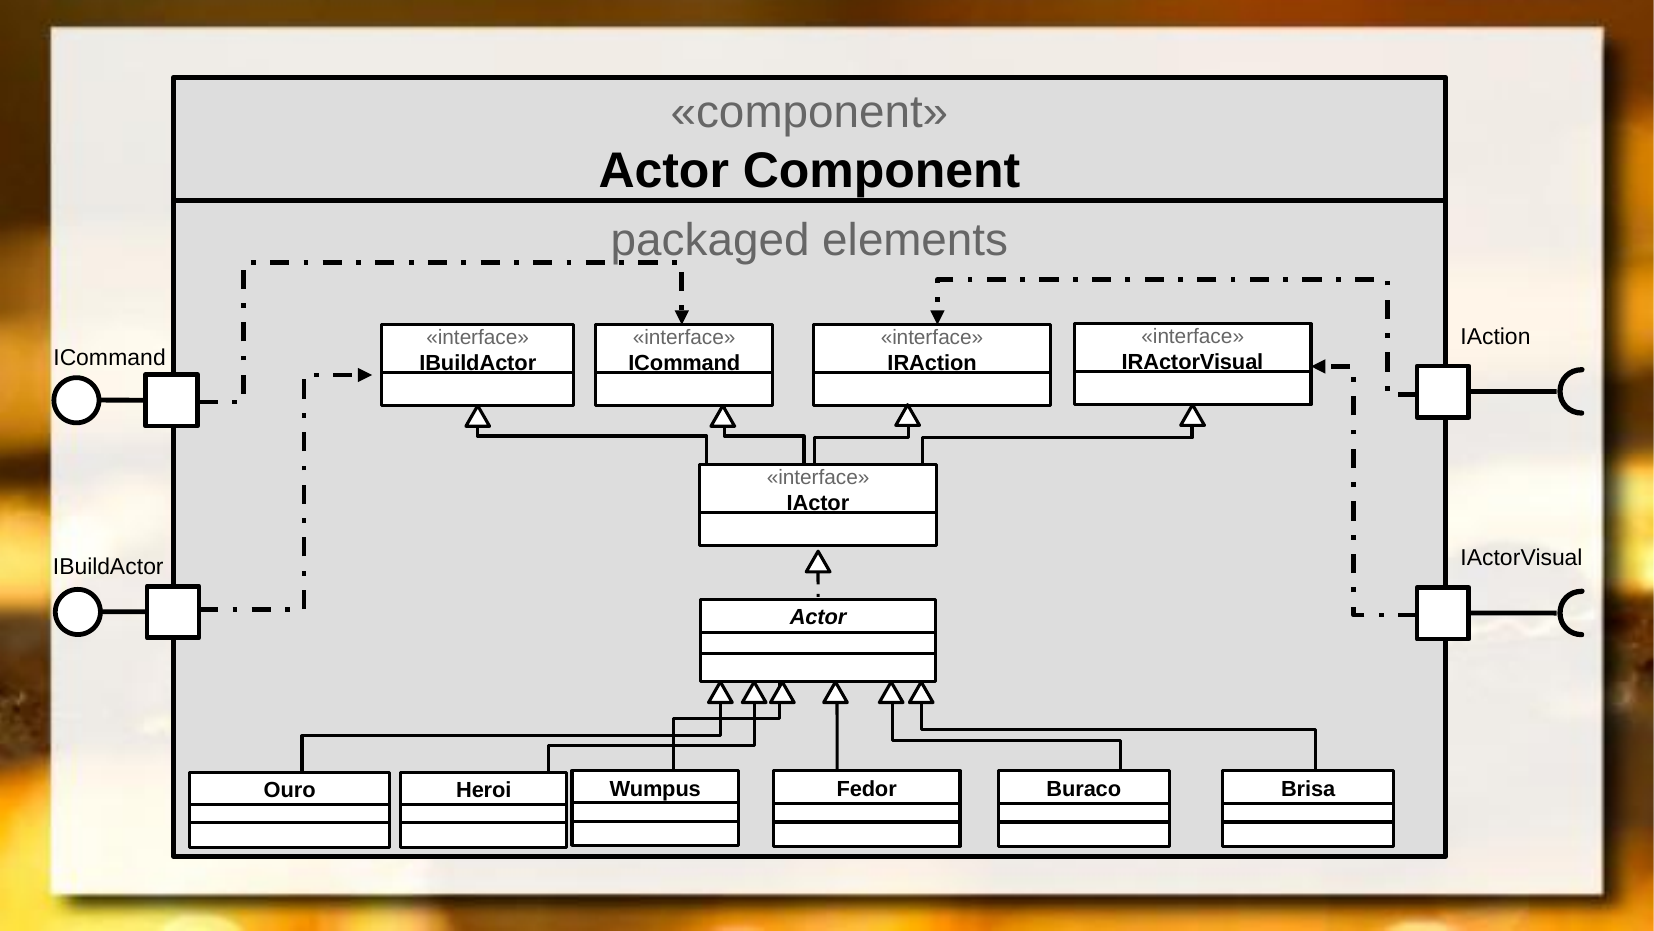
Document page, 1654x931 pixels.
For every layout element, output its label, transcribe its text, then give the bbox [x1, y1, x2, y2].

text_box [381, 372, 574, 427]
text_box ICommand [38, 335, 199, 378]
text_box «component» Actor Component [173, 77, 1446, 200]
text_box «interface» IBuildActor [381, 324, 574, 372]
text_box «interface» IRAction [813, 324, 1051, 372]
text_box Brisa [1222, 770, 1394, 803]
text_box [55, 589, 101, 635]
text_box [813, 372, 1051, 426]
text_box [147, 586, 199, 638]
text_box [1559, 369, 1583, 414]
text_box [189, 804, 390, 848]
text_box [1559, 591, 1583, 635]
text_box Ouro [189, 772, 390, 804]
text_box [1417, 366, 1469, 418]
text_box packaged elements [173, 200, 1446, 857]
text_box [595, 372, 773, 427]
text_box [145, 378, 198, 427]
text_box [53, 378, 99, 423]
text_box [806, 551, 830, 572]
text_box [998, 803, 1170, 847]
text_box «interface» IActor [699, 464, 937, 512]
text_box Actor [700, 599, 936, 632]
text_box «interface» IRActorVisual [1074, 323, 1311, 371]
text_box [1074, 371, 1311, 426]
text_box Buraco [998, 770, 1170, 803]
text_box [699, 512, 937, 546]
text_box [571, 802, 739, 846]
text_box [400, 804, 567, 848]
text_box [1417, 587, 1469, 640]
text_box IAction [1445, 313, 1566, 356]
text_box [773, 803, 961, 847]
text_box IActorVisual [1445, 535, 1615, 577]
text_box [1222, 803, 1394, 847]
text_box IBuildActor [38, 543, 212, 586]
text_box Heroi [400, 772, 567, 804]
picture [0, 0, 1654, 931]
text_box Fedor [773, 770, 961, 803]
text_box Wumpus [571, 770, 739, 802]
text_box «interface» ICommand [595, 324, 773, 372]
text_box [700, 632, 936, 703]
